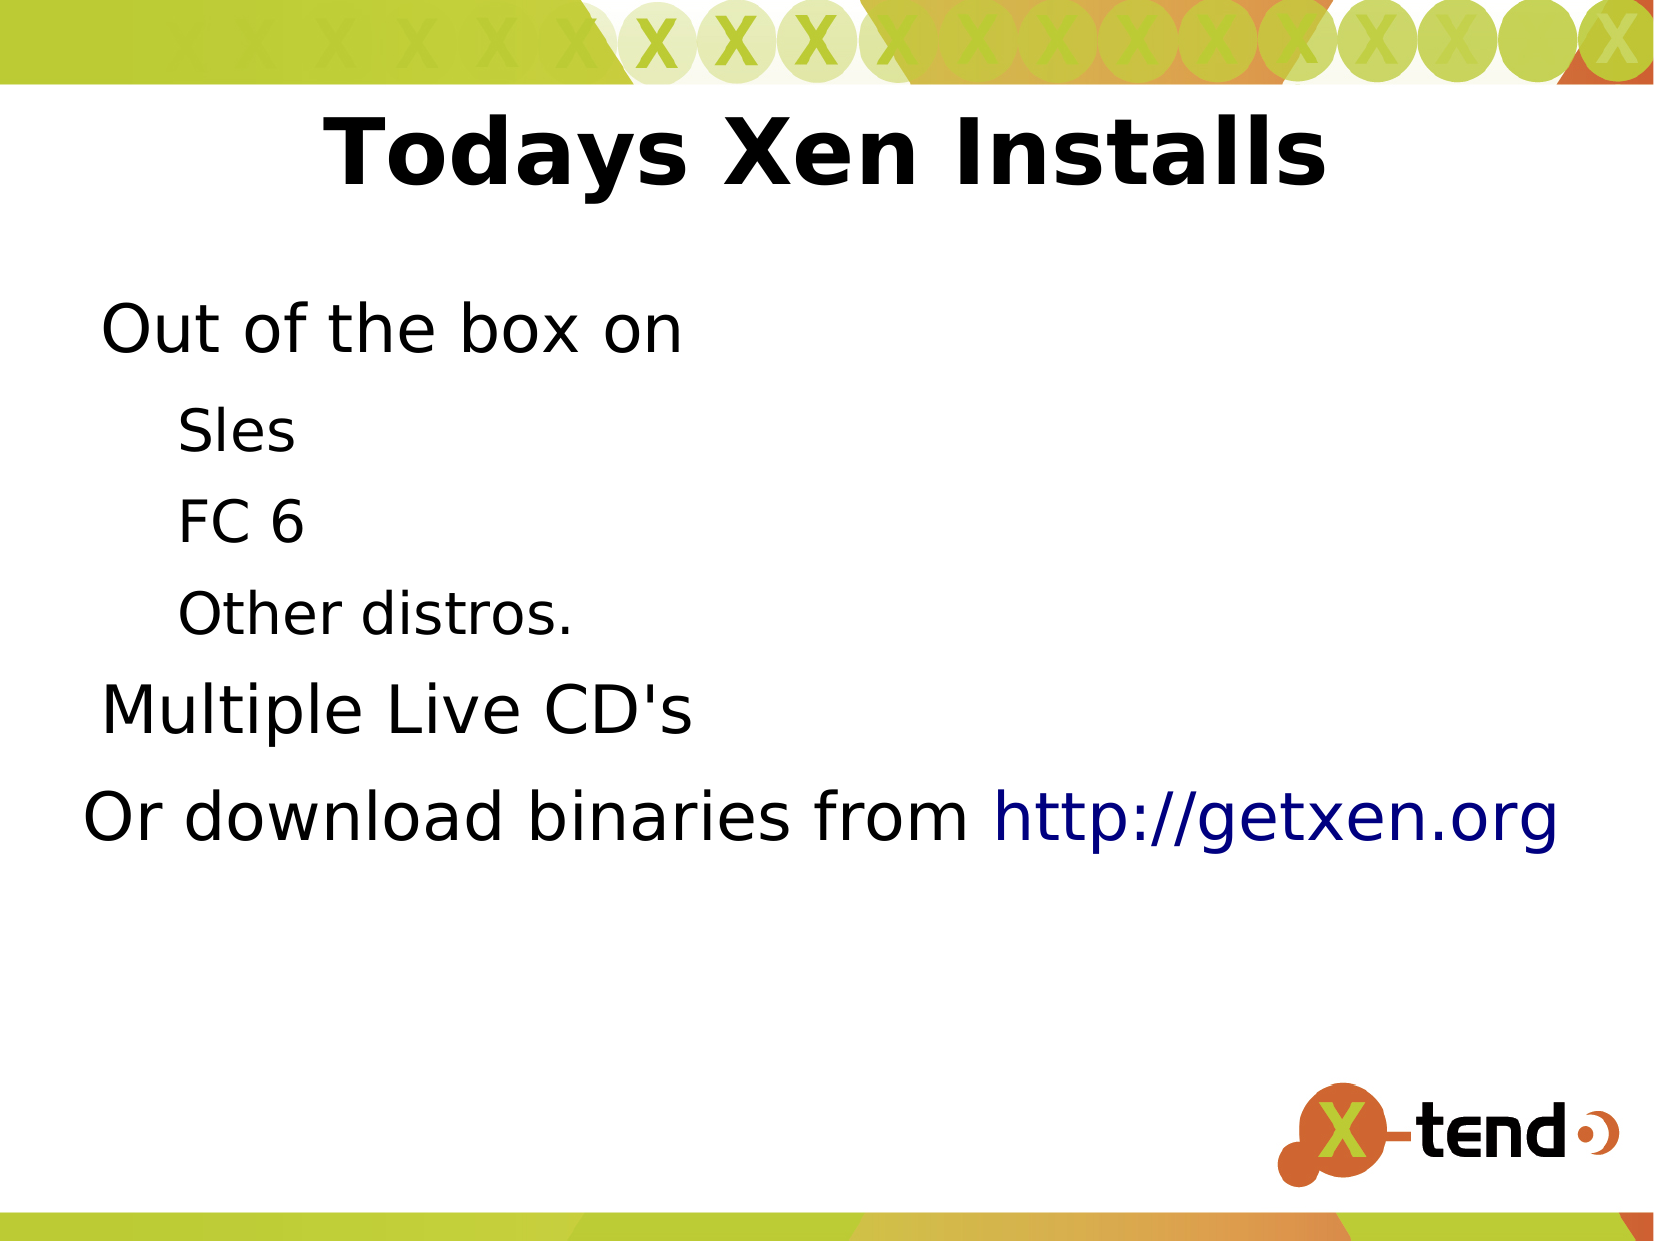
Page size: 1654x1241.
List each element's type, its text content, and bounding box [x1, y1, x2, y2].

picture [0, 0, 1654, 1241]
list Out of the box on Sles FC 6 Other distros. Multiple Live CD's Or download binaries from http://getxen.org [82, 290, 1571, 1109]
title Todays Xen Installs [82, 49, 1571, 257]
